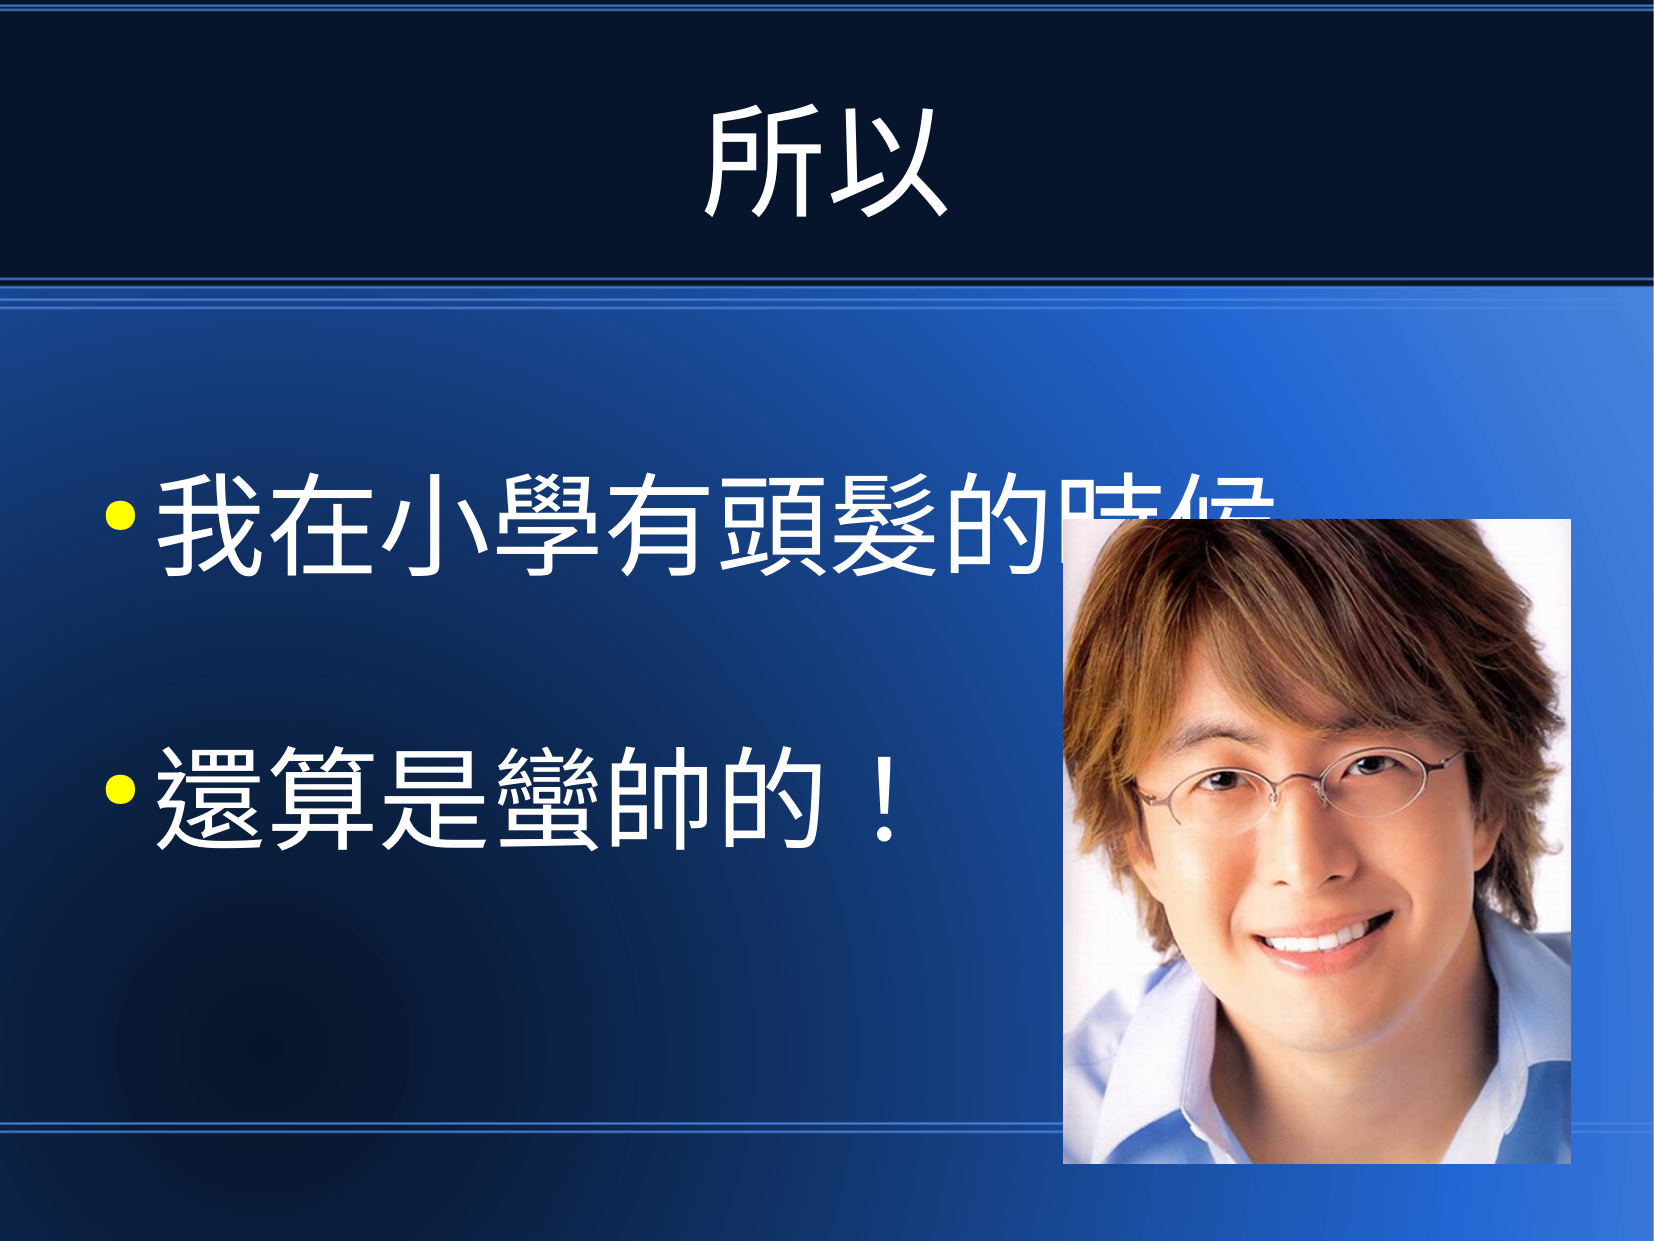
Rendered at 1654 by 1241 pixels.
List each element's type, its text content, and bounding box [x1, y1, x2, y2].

title 所以 [82, 49, 1571, 257]
picture [0, 0, 1654, 1241]
list 我在小學有頭髮的時候 還算是蠻帥的！ [82, 355, 1571, 1241]
